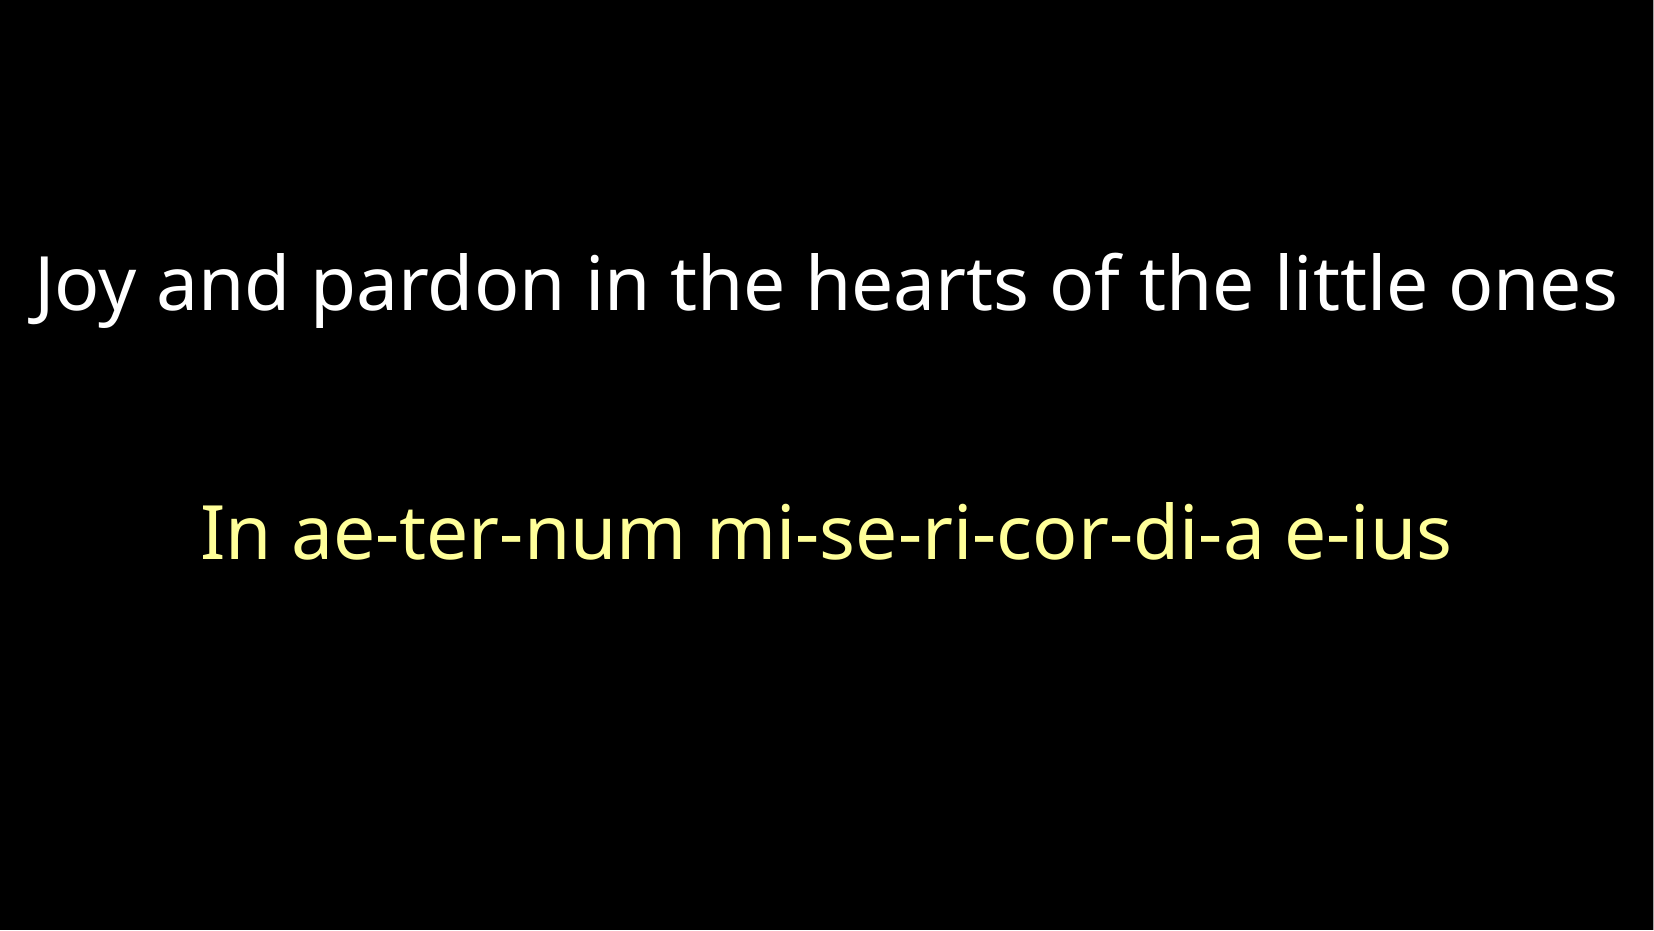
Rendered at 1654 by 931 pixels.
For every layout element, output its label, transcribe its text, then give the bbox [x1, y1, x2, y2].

list Joy and pardon in the hearts of the little ones In ae-ter-num mi-se-ri-cor-di-a e-ius [0, 230, 1654, 922]
